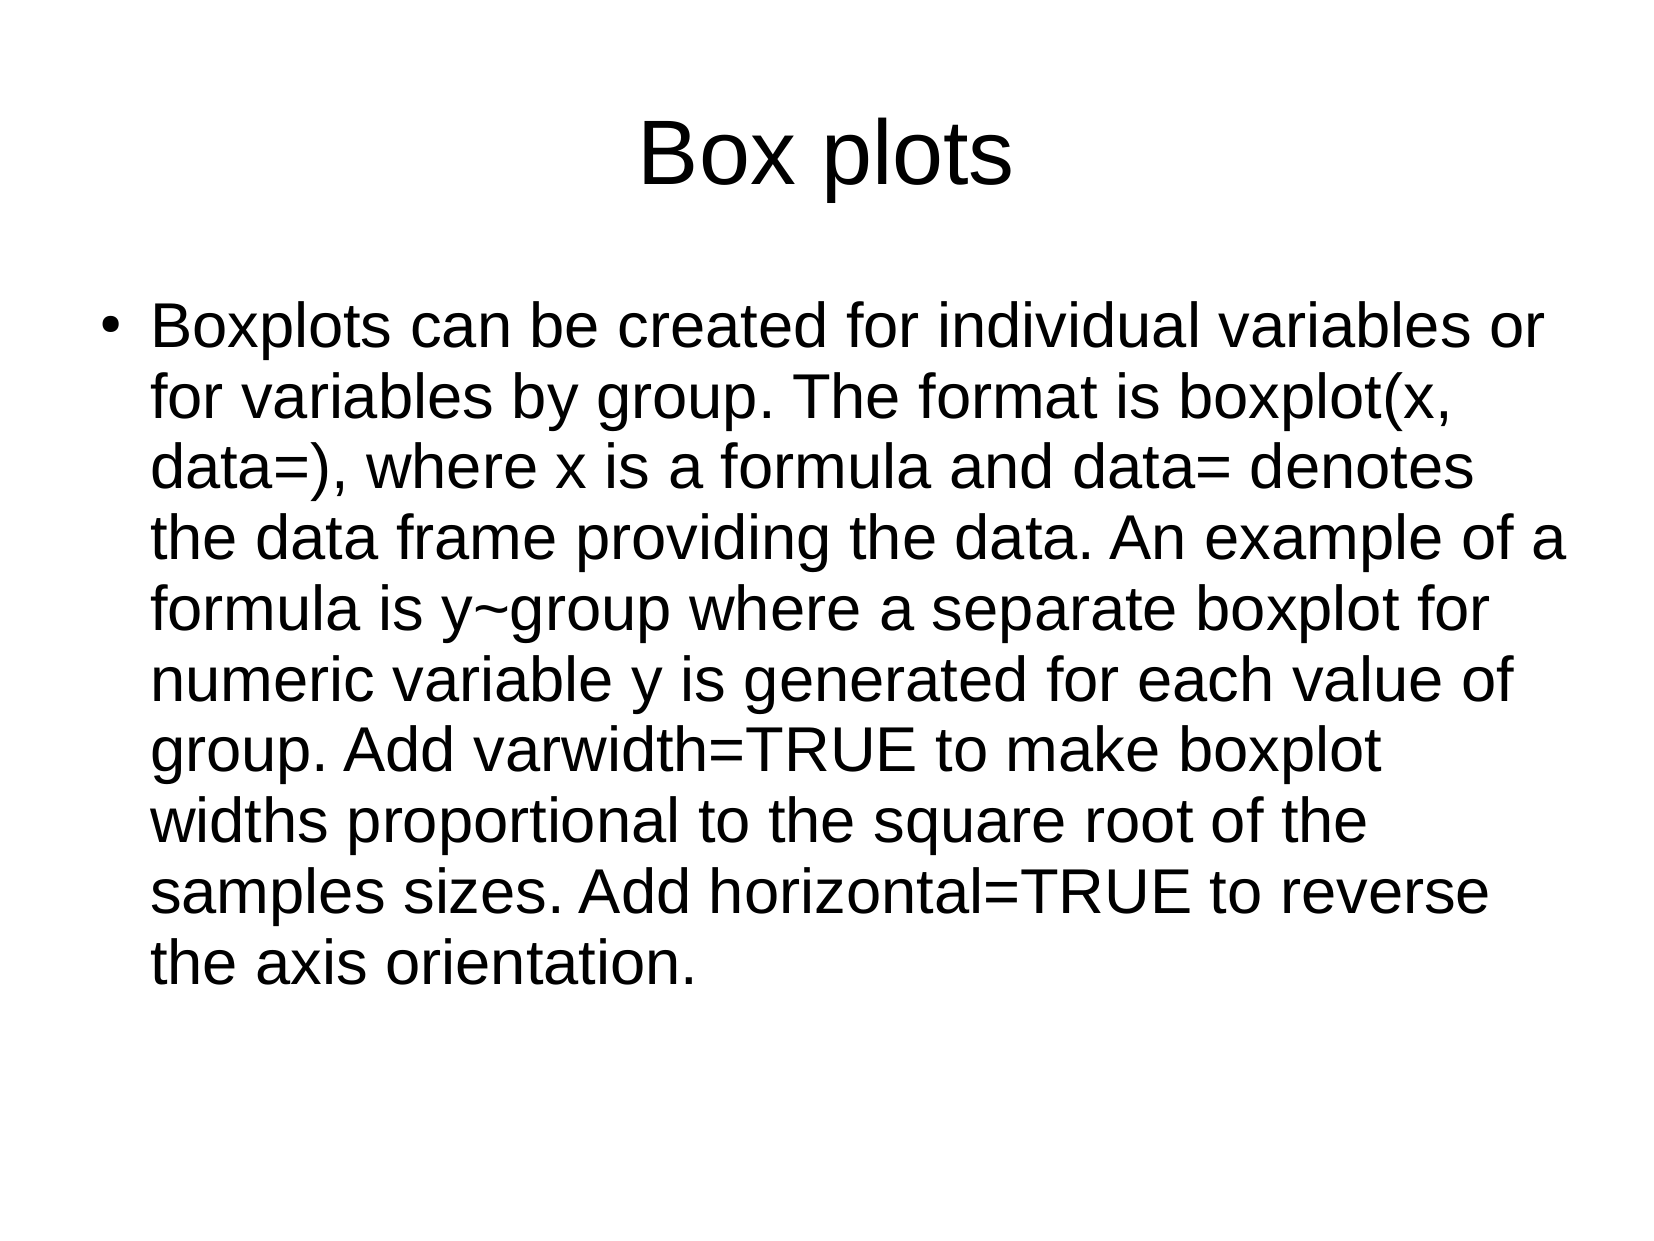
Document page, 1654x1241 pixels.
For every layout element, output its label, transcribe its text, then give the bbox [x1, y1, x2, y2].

list Boxplots can be created for individual variables or for variables by group. The format is boxplot(x, data=), where x is a formula and data= denotes the data frame providing the data. An example of a formula is y~group where a separate boxplot for numeric variable y is generated for each value of group. Add varwidth=TRUE to make boxplot widths proportional to the square root of the samples sizes. Add horizontal=TRUE to reverse the axis orientation. [82, 290, 1571, 1010]
title Box plots [82, 49, 1571, 257]
